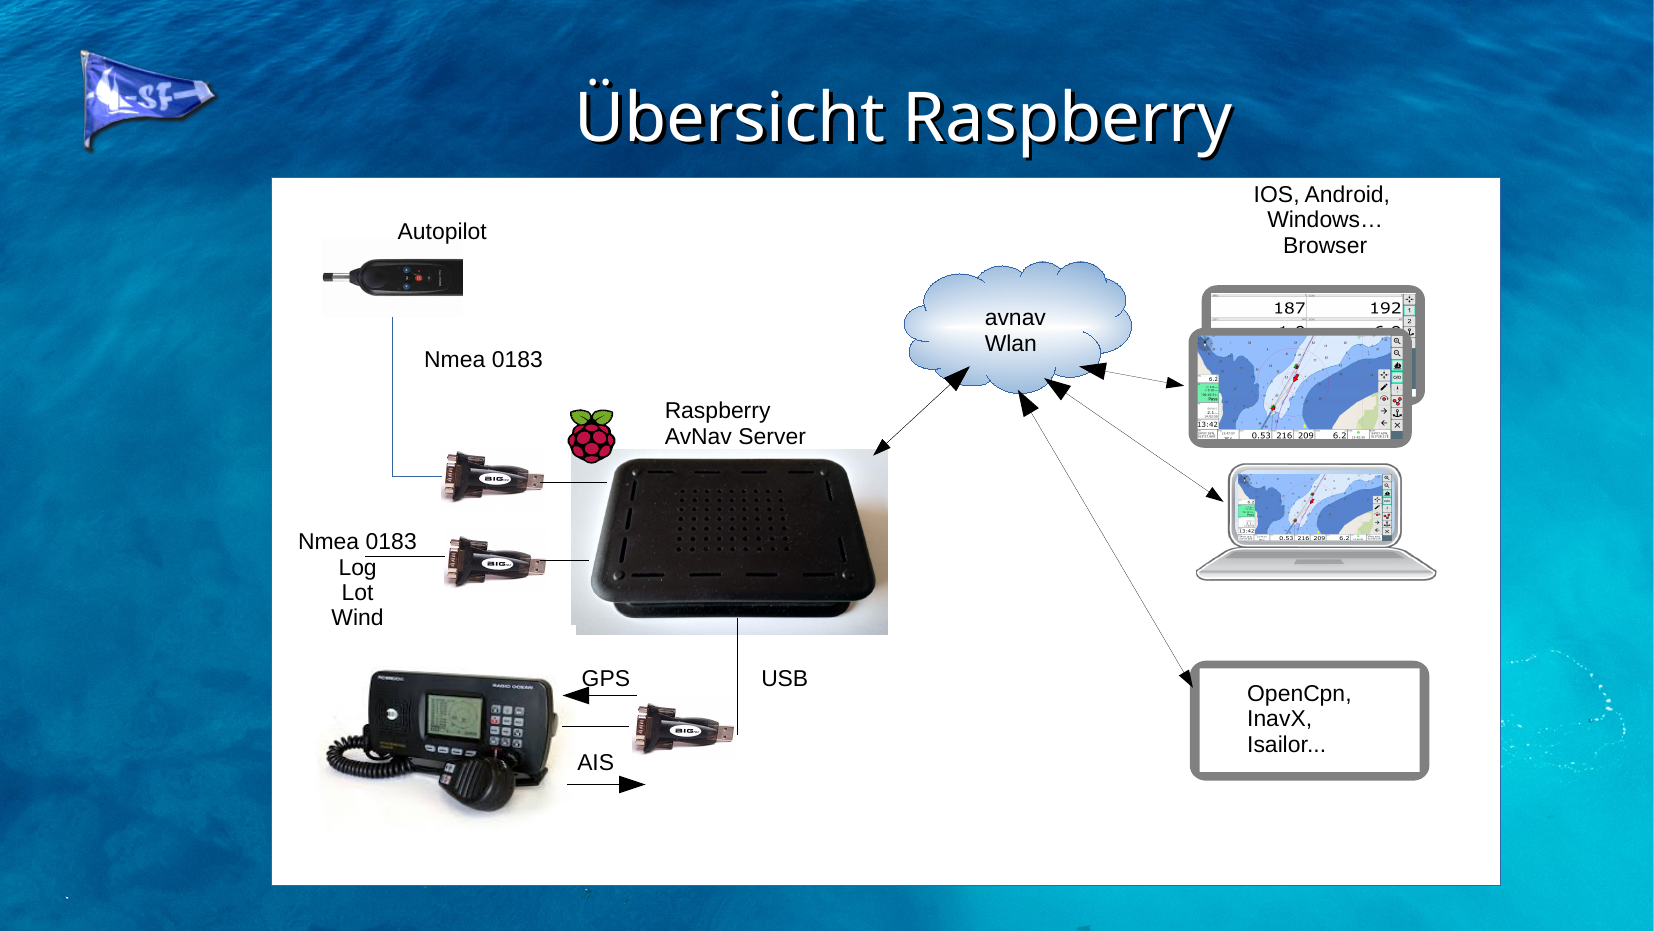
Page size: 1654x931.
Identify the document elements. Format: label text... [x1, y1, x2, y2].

picture [1189, 660, 1430, 781]
text_box GPS [566, 658, 648, 699]
text_box OpenCpn, InavX, Isailor... [1232, 672, 1381, 766]
text_box AIS [562, 741, 630, 783]
picture [315, 409, 888, 857]
picture [632, 695, 736, 762]
picture [1188, 285, 1425, 448]
text_box [271, 177, 1501, 886]
text_box Nmea 0183 [409, 339, 575, 380]
text_box Nmea 0183 Log Lot Wind [283, 521, 449, 642]
chart [0, 0, 1654, 931]
picture [1185, 455, 1447, 589]
picture [441, 443, 546, 510]
picture [449, 528, 548, 595]
text_box Autopilot [383, 211, 513, 261]
text_box avnav Wlan [970, 297, 1066, 371]
text_box IOS, Android, Windows… Browser [1238, 173, 1434, 267]
text_box USB [746, 658, 826, 699]
picture [321, 238, 463, 318]
text_box Raspberry AvNav Server [650, 390, 843, 457]
